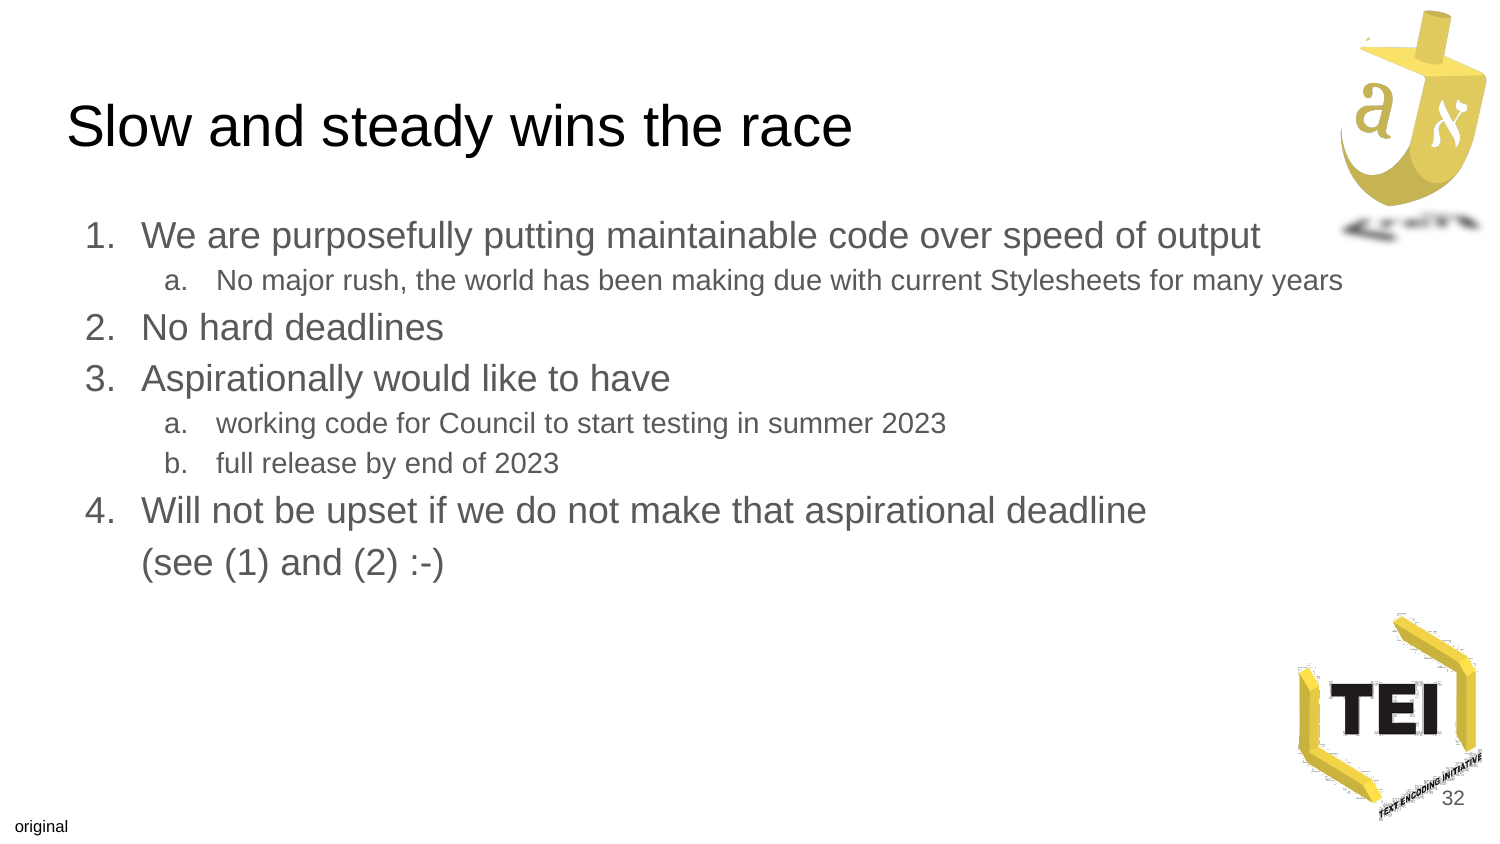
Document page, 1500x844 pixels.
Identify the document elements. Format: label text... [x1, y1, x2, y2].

title Slow and steady wins the race [51, 72, 1449, 167]
slide_number <number> [1389, 764, 1480, 830]
text_box original [0, 810, 114, 844]
picture [1324, 0, 1497, 250]
picture [1275, 604, 1500, 830]
list We are purposefully putting maintainable code over speed of output No major rush, the world has been making due with current Stylesheets for many years No hard deadlines Aspirationally would like to have working code for Council to start testing in summer 2023 full release by end of 2023 Will not be upset if we do not make that aspirational deadline (see (1) and (2) :-) [51, 189, 1449, 750]
